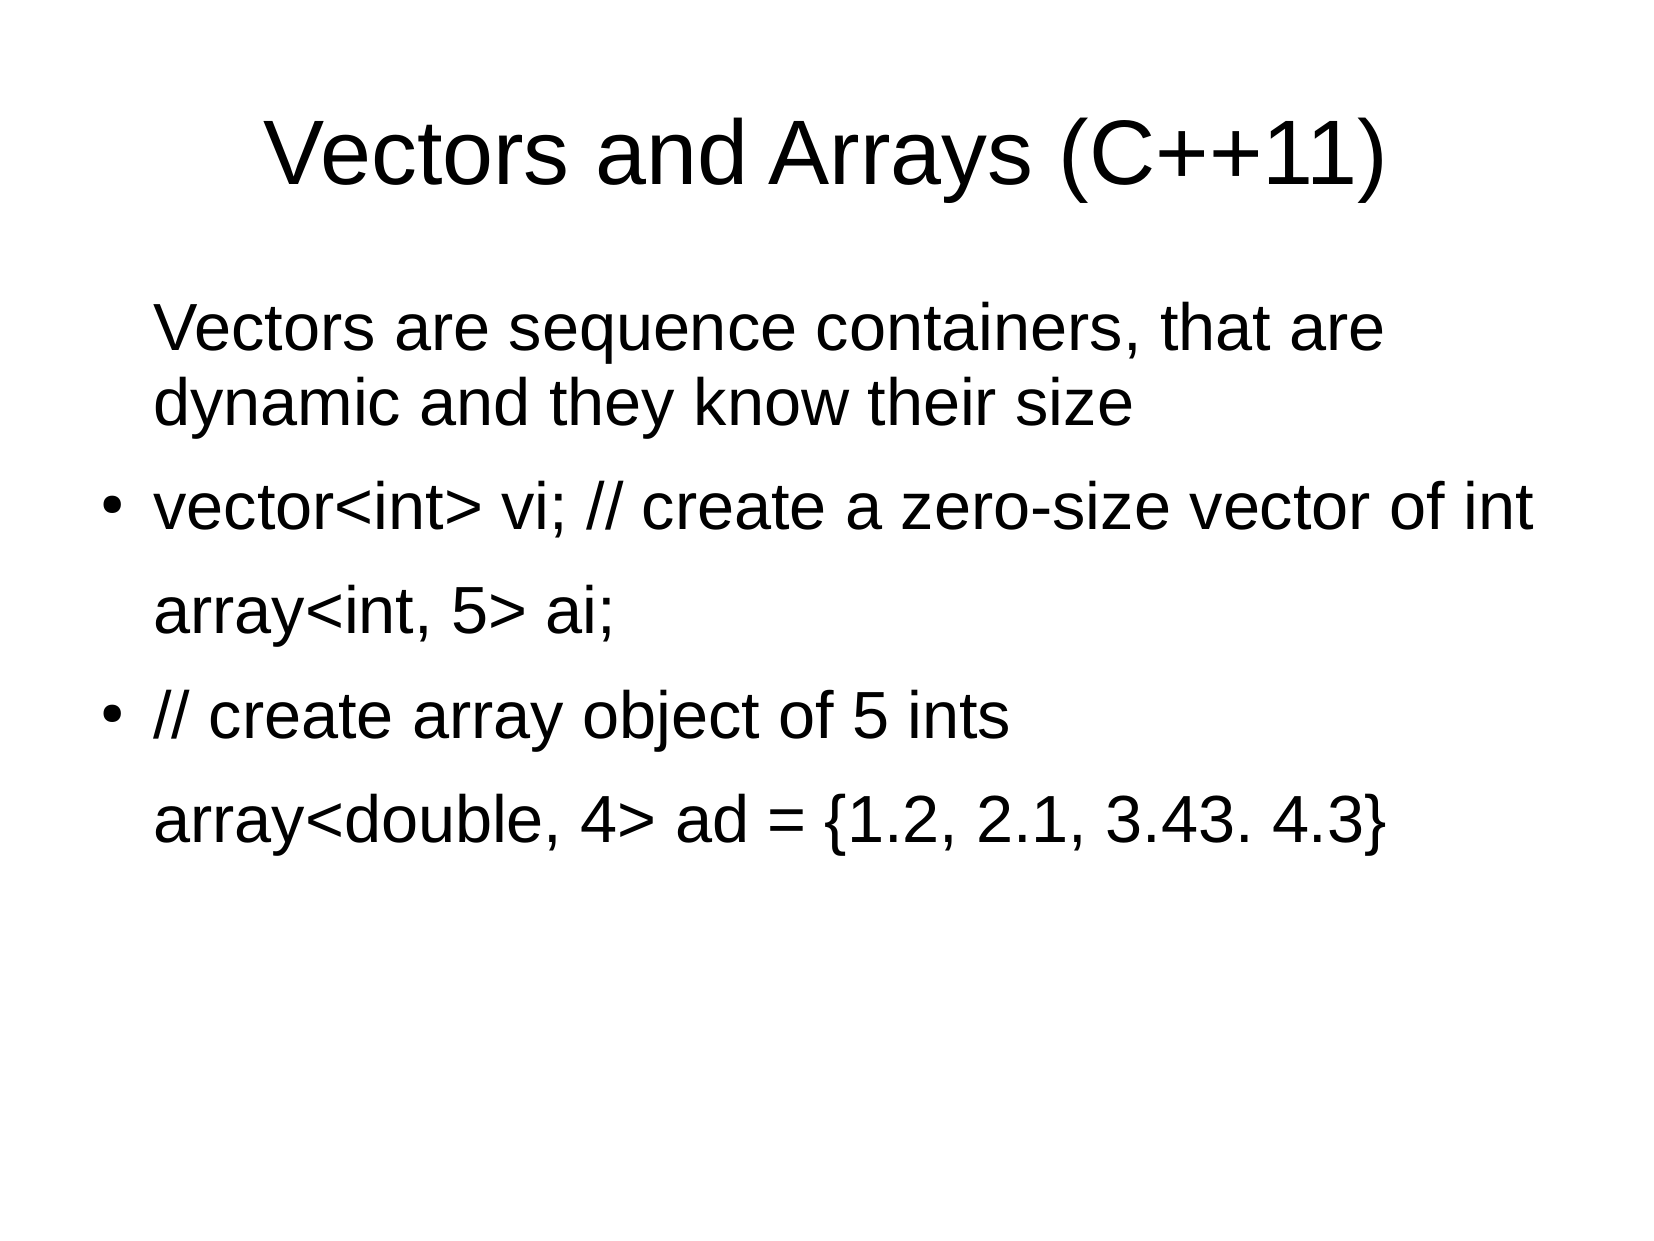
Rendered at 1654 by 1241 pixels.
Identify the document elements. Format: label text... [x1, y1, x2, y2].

list Vectors are sequence containers, that are dynamic and they know their size vector<int> vi; // create a zero-size vector of int array<int, 5> ai; // create array object of 5 ints array<double, 4> ad = {1.2, 2.1, 3.43. 4.3} [82, 290, 1571, 1010]
title Vectors and Arrays (C++11) [82, 49, 1571, 257]
